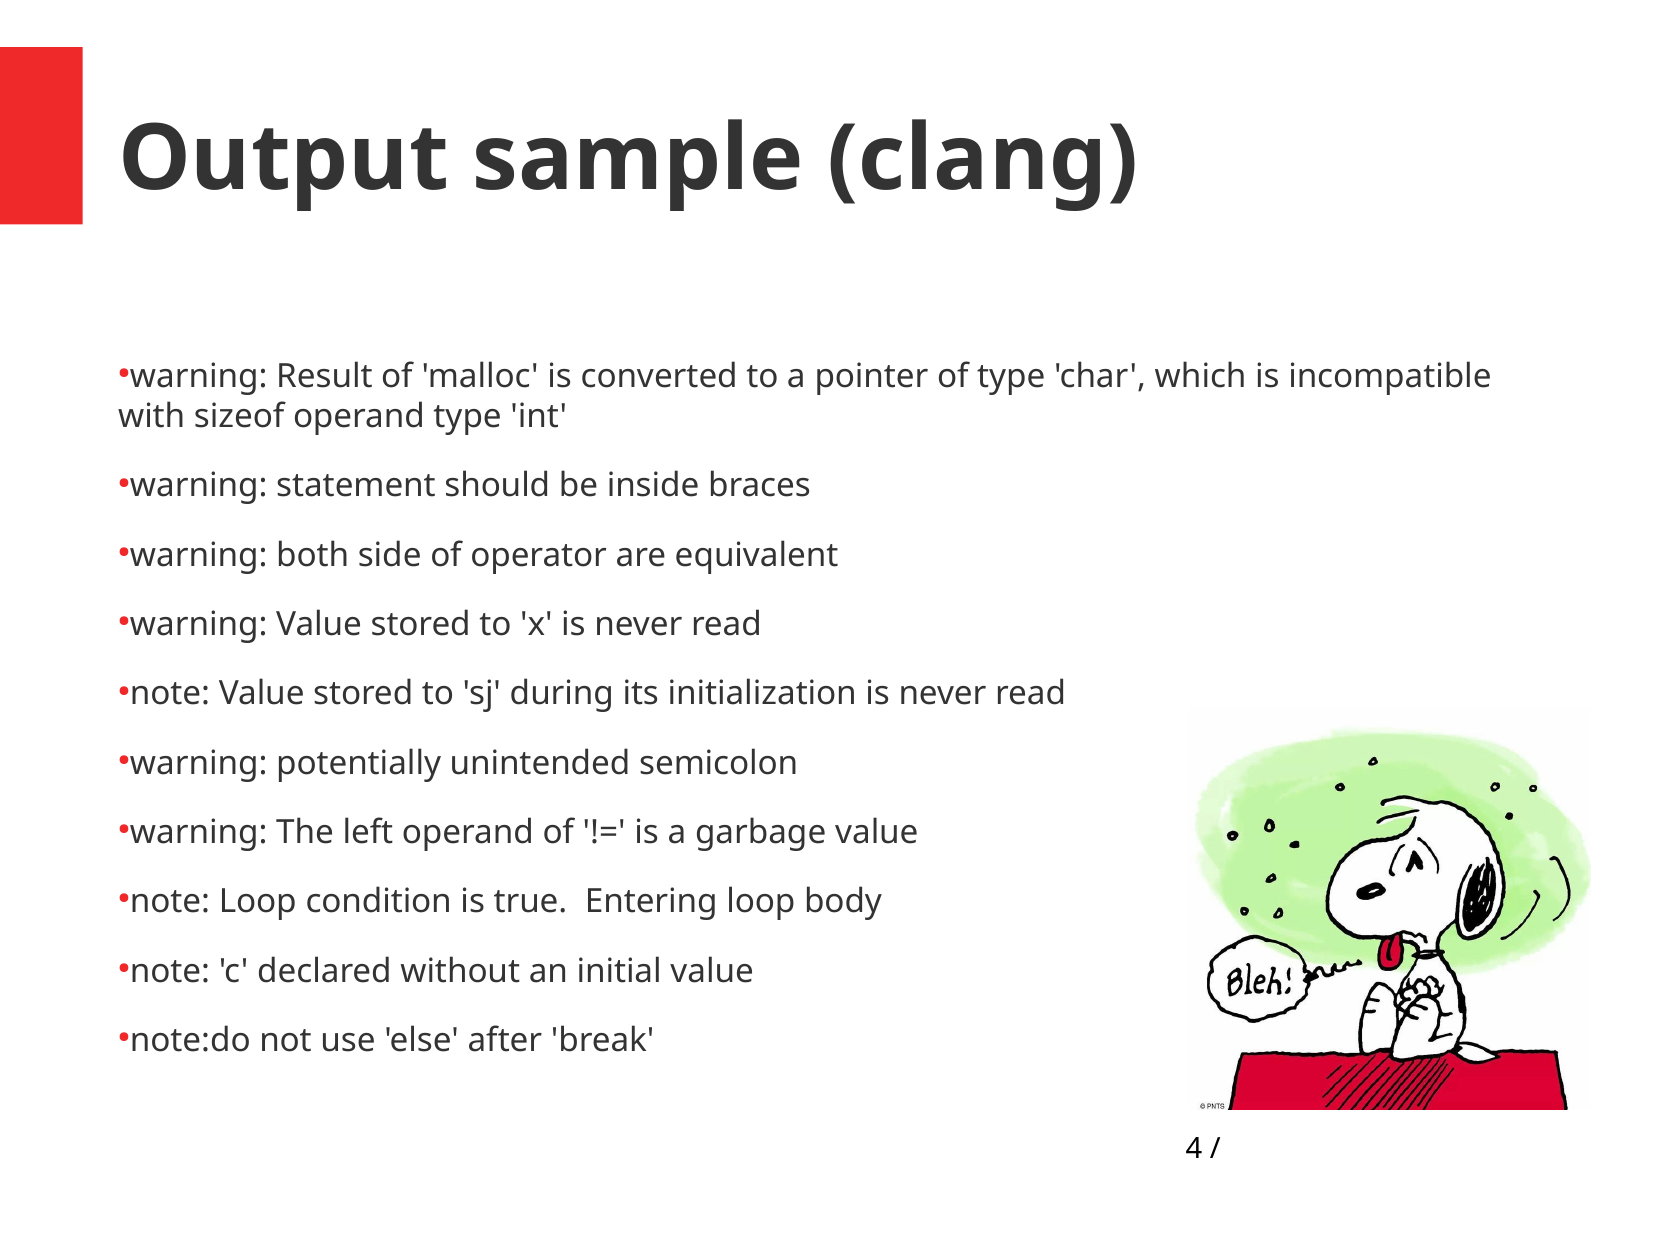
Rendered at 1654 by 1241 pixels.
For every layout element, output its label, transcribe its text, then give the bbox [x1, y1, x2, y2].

text_box / [1185, 1129, 1571, 1216]
list warning: Result of 'malloc' is converted to a pointer of type 'char', which is incompatible with sizeof operand type 'int' warning: statement should be inside braces warning: both side of operator are equivalent warning: Value stored to 'x' is never read note: Value stored to 'sj' during its initialization is never read warning: potentially unintended semicolon warning: The left operand of '!=' is a garbage value note: Loop condition is true. Entering loop body note: 'c' declared without an initial value note:do not use 'else' after 'break' [118, 354, 1536, 1074]
title Output sample (clang) [118, 49, 1571, 257]
picture [1188, 708, 1591, 1111]
